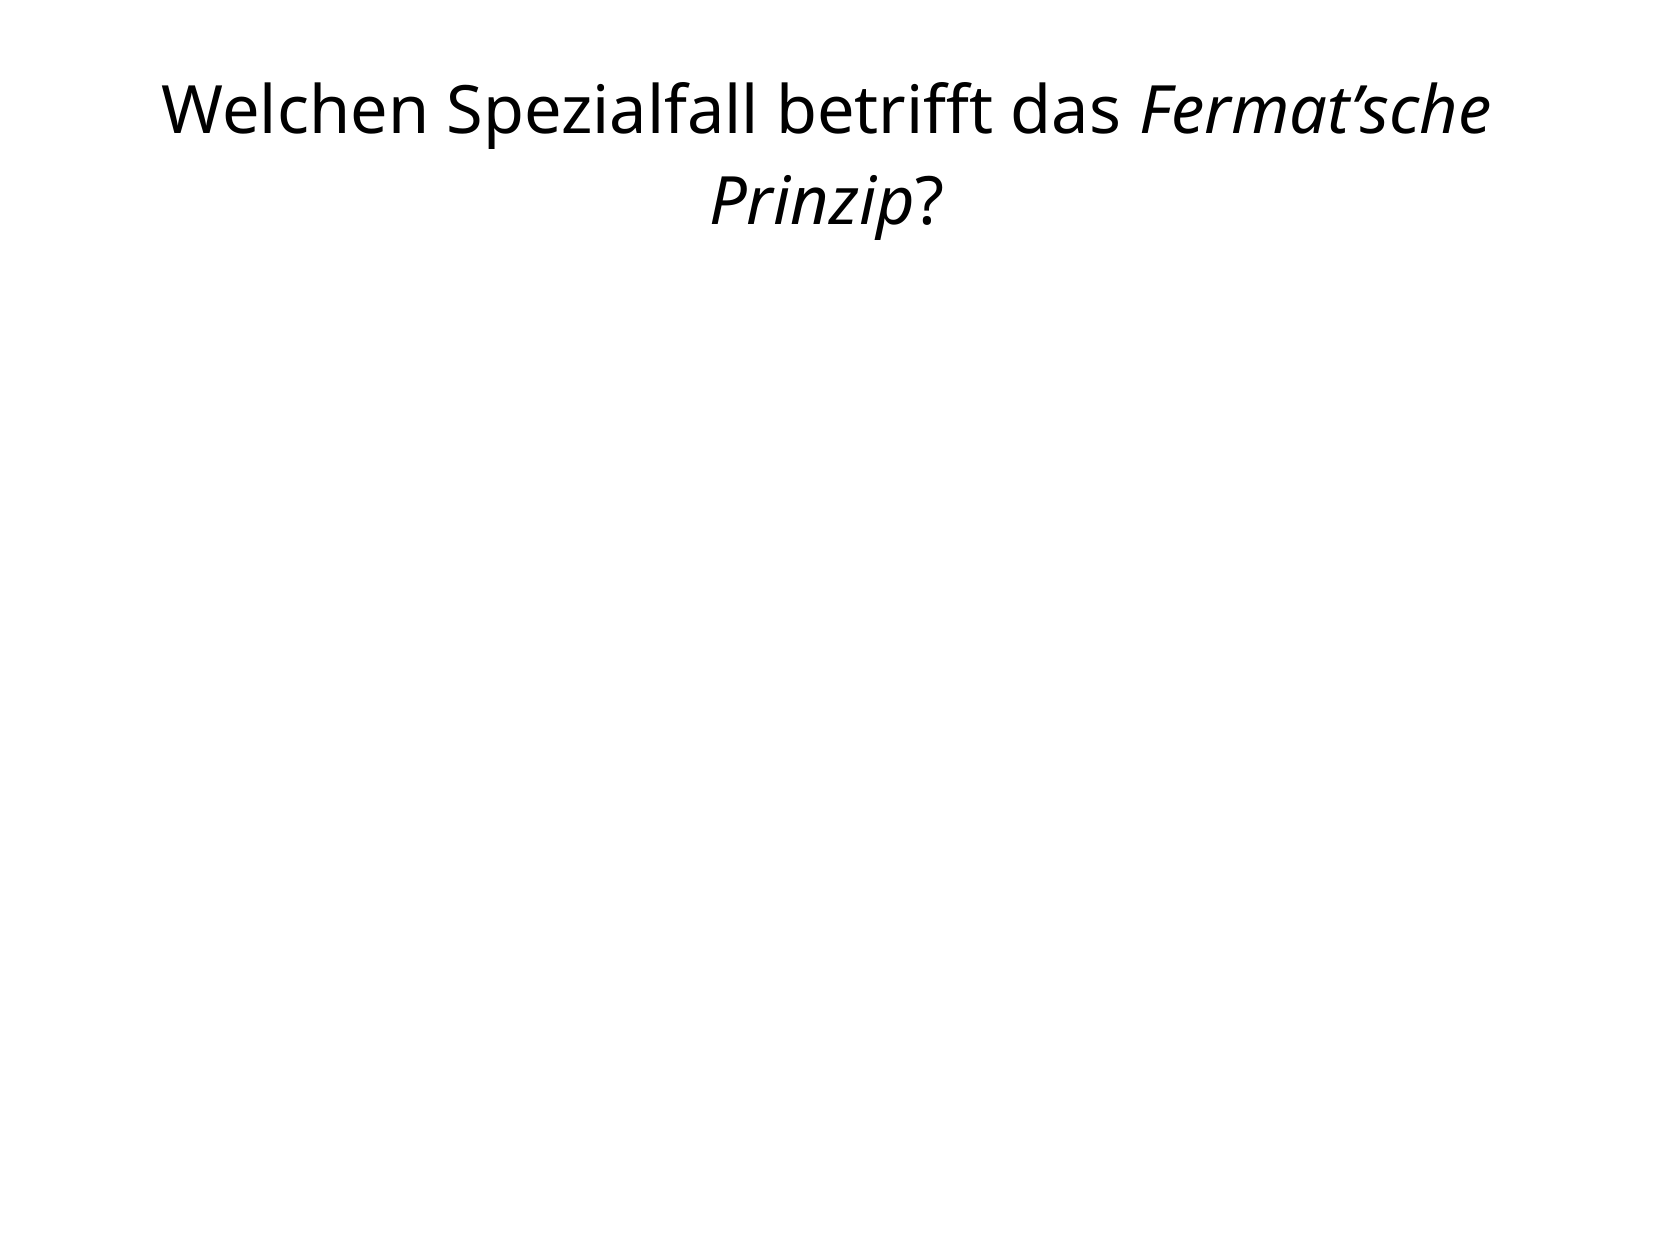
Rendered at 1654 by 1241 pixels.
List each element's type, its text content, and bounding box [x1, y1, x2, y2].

title Welchen Spezialfall betrifft das Fermat’sche Prinzip? [82, 49, 1571, 257]
